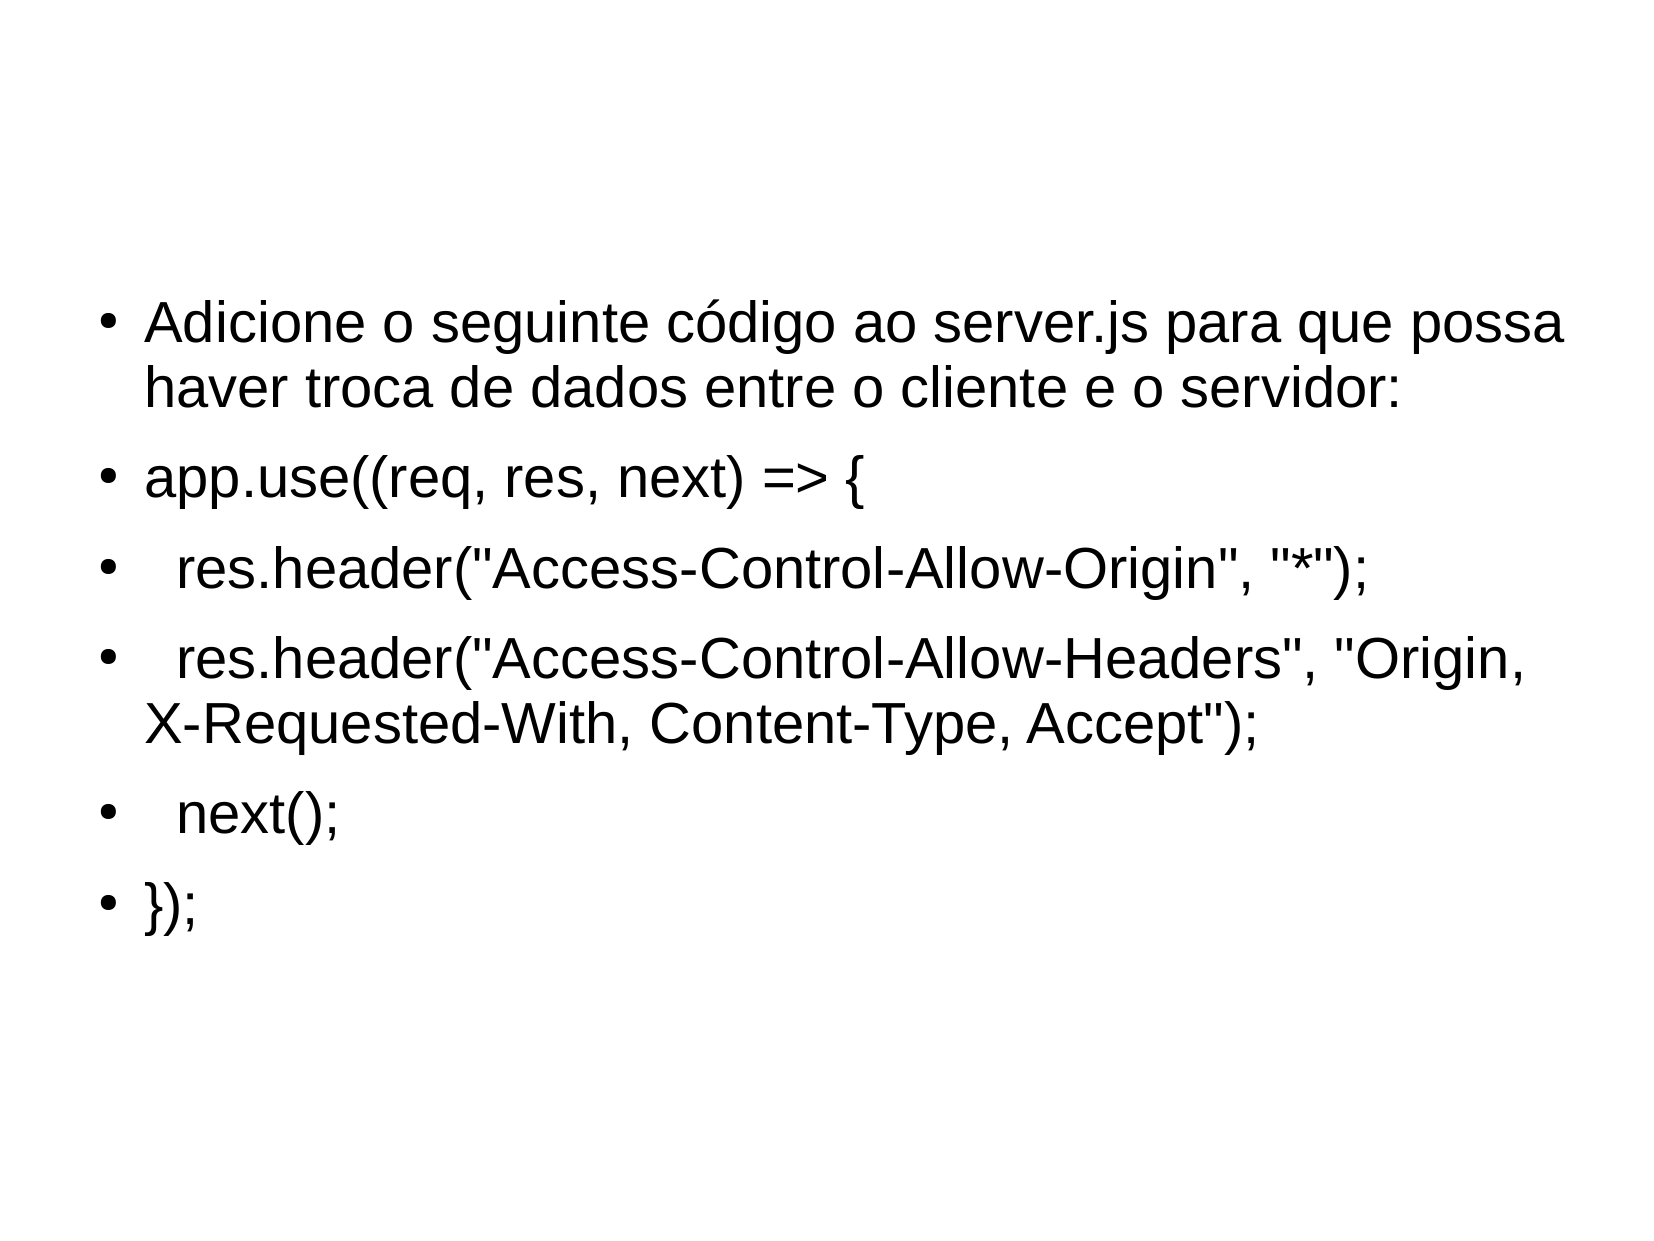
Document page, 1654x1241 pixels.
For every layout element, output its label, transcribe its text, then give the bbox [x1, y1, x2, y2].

list Adicione o seguinte código ao server.js para que possa haver troca de dados entre o cliente e o servidor: app.use((req, res, next) => { res.header("Access-Control-Allow-Origin", "*"); res.header("Access-Control-Allow-Headers", "Origin, X-Requested-With, Content-Type, Accept"); next(); }); [82, 290, 1571, 1010]
